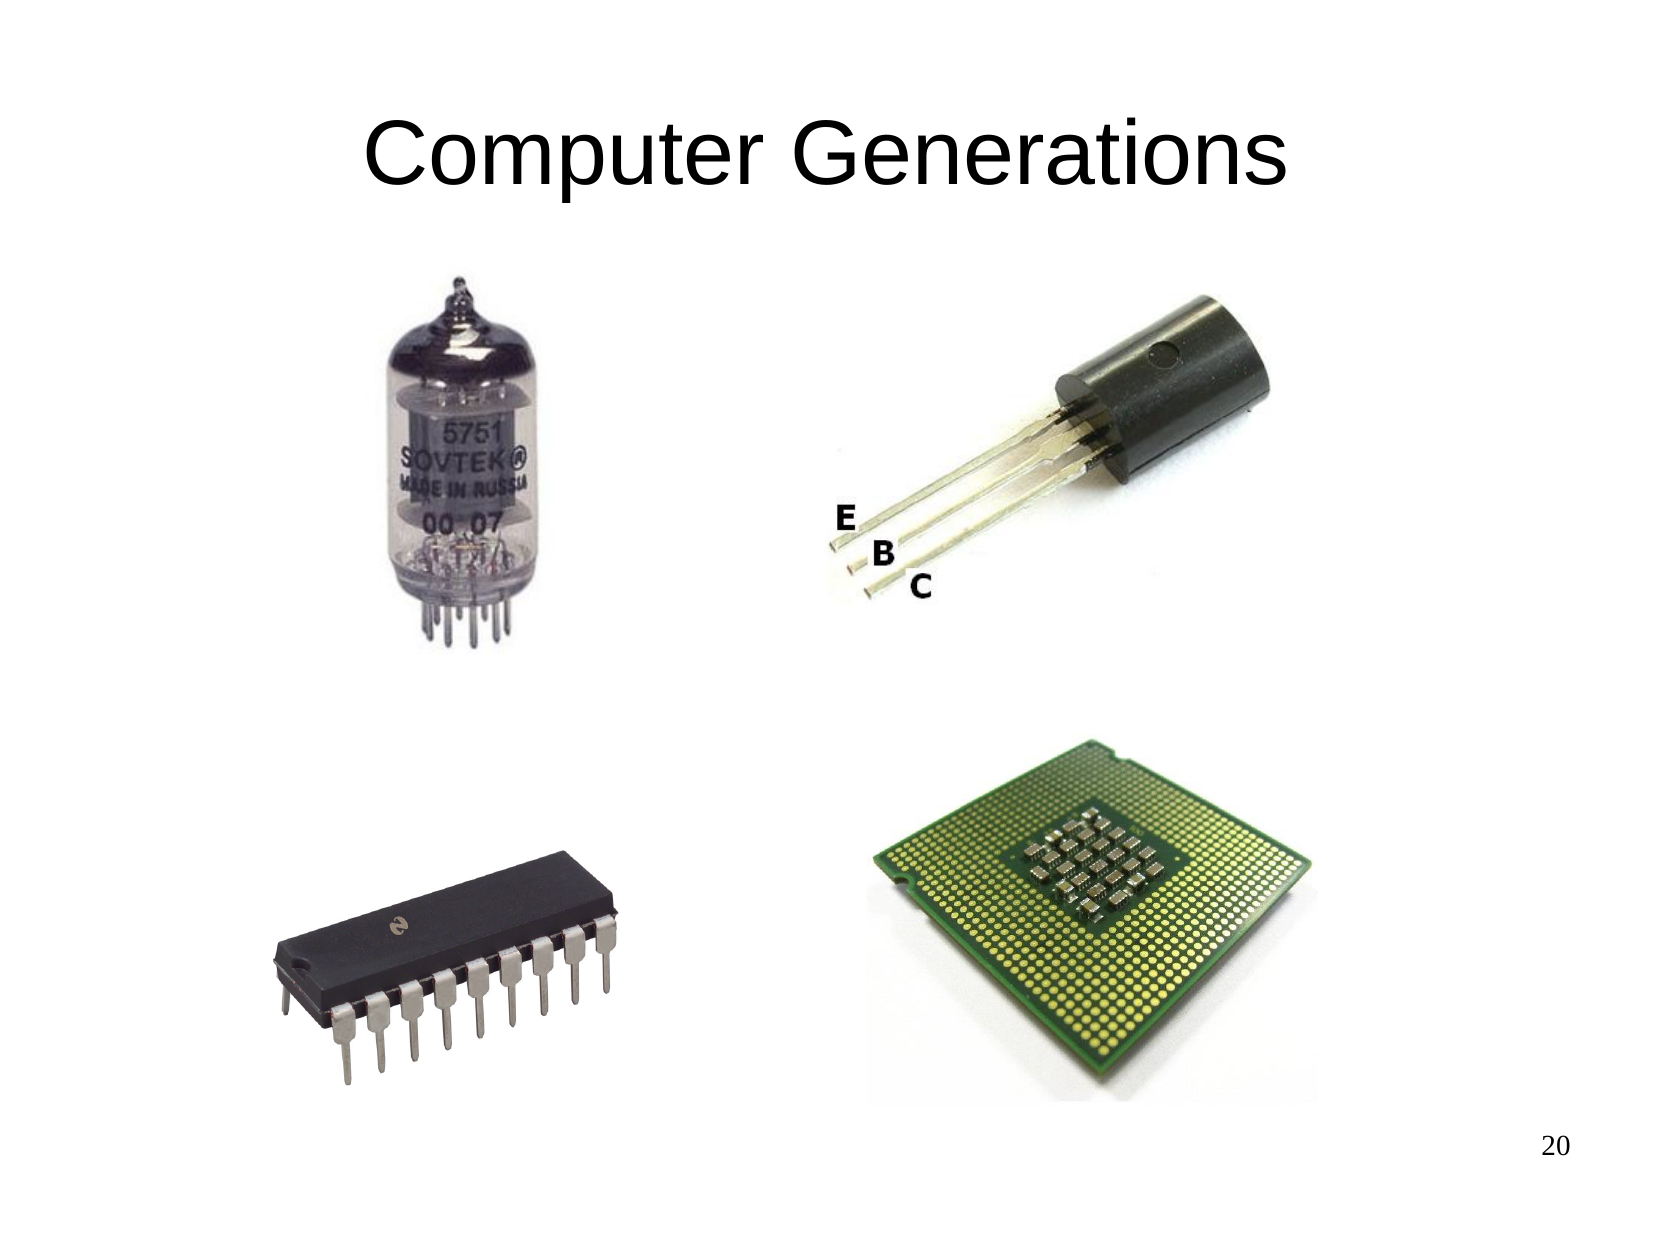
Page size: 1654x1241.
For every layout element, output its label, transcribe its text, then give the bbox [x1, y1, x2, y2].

picture [867, 709, 1318, 1106]
picture [826, 293, 1277, 605]
picture [229, 228, 699, 698]
picture [259, 832, 635, 1097]
title Computer Generations [82, 49, 1571, 257]
